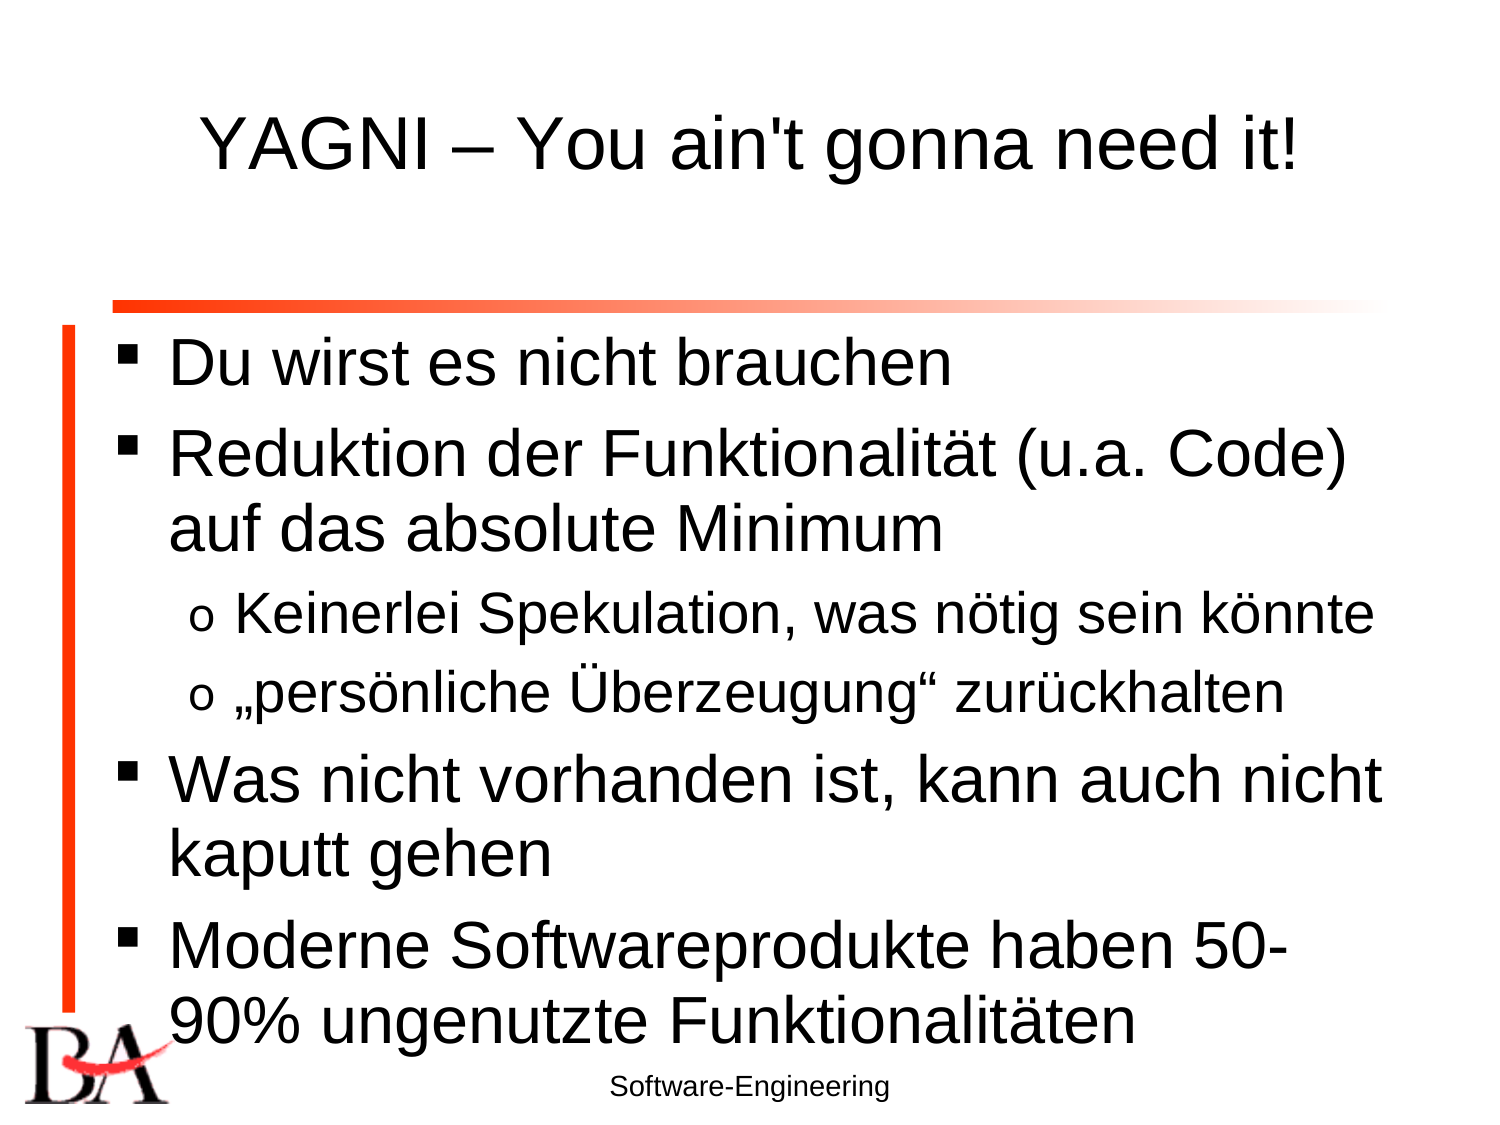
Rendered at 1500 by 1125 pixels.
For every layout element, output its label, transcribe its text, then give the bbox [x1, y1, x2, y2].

list Du wirst es nicht brauchen Reduktion der Funktionalität (u.a. Code) auf das absolute Minimum Keinerlei Spekulation, was nötig sein könnte „persönliche Überzeugung“ zurückhalten Was nicht vorhanden ist, kann auch nicht kaputt gehen Moderne Softwareprodukte haben 50-90% ungenutzte Funktionalitäten [112, 324, 1388, 1057]
picture [24, 1024, 175, 1104]
title YAGNI – You ain't gonna need it! [112, 28, 1388, 259]
